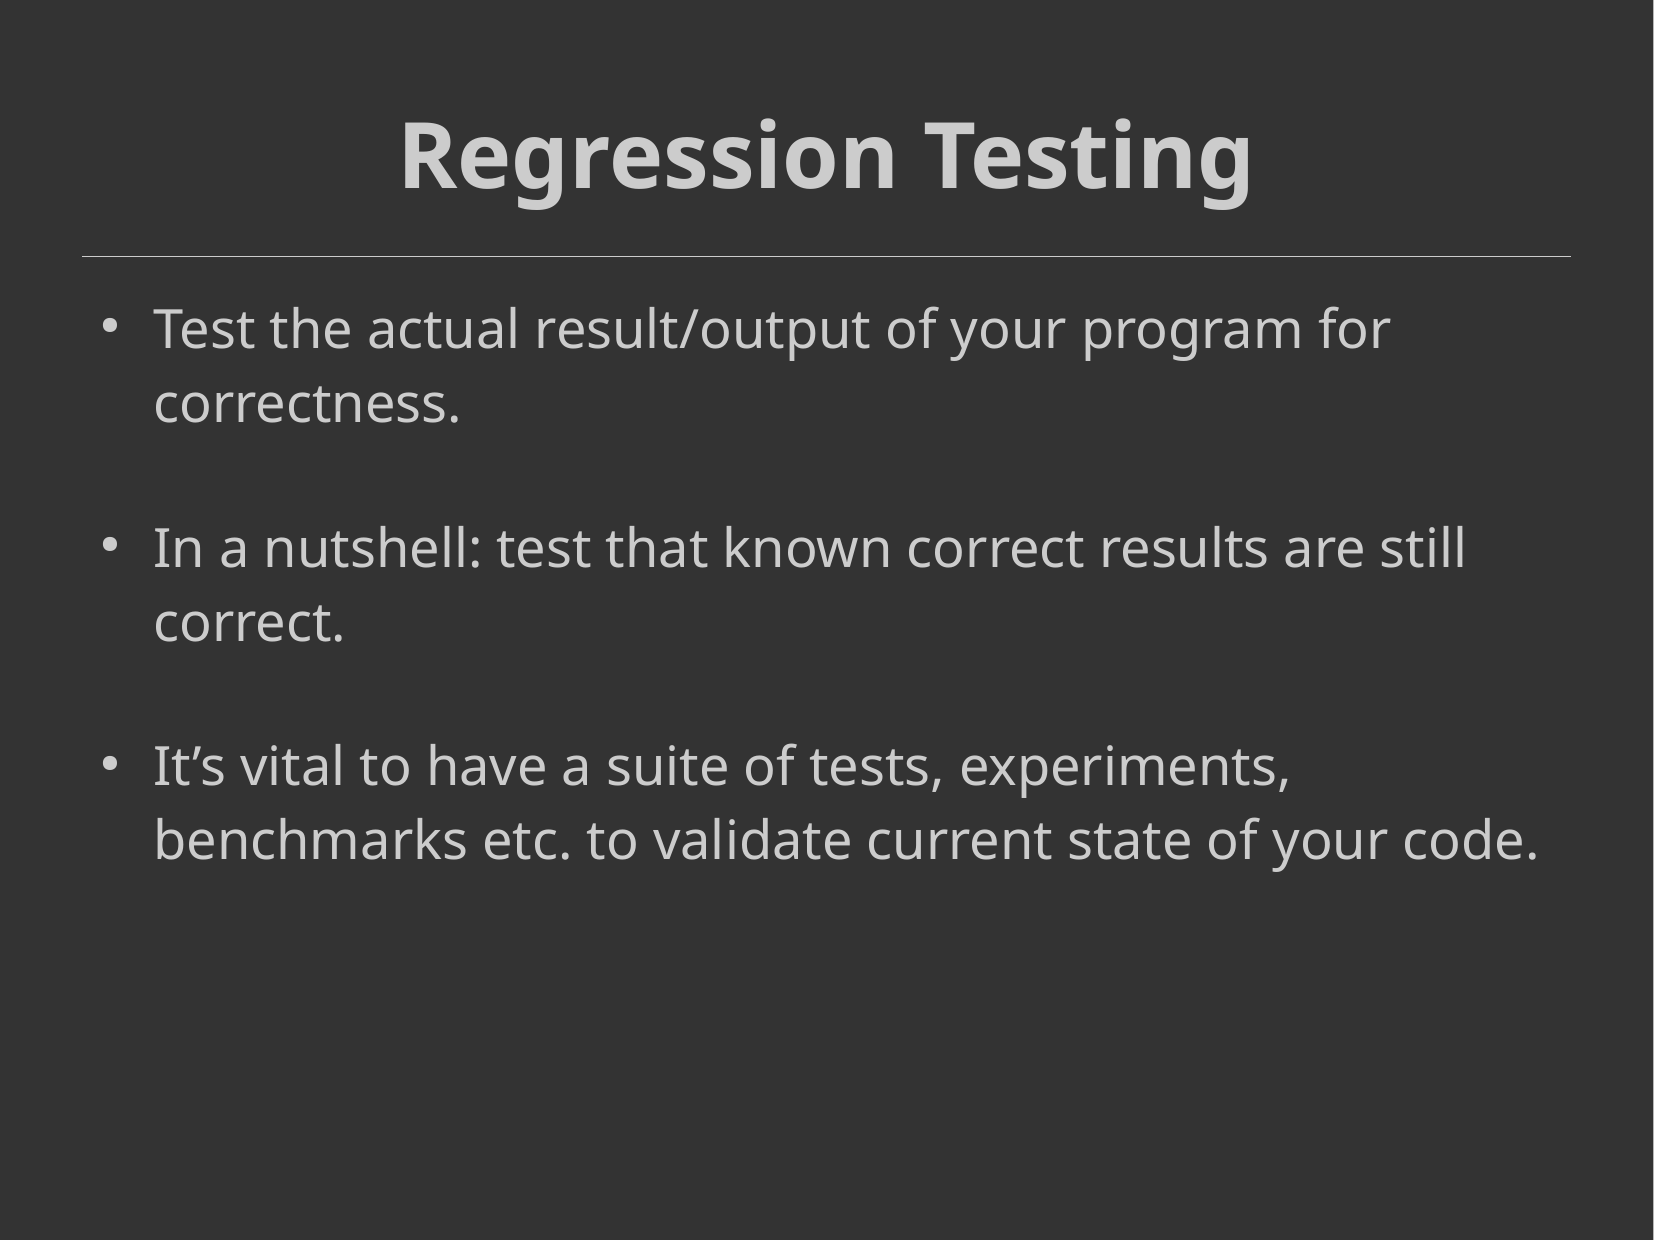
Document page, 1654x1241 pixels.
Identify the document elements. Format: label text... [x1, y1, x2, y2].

list Test the actual result/output of your program for correctness. In a nutshell: test that known correct results are still correct. It’s vital to have a suite of tests, experiments, benchmarks etc. to validate current state of your code. [82, 290, 1571, 1146]
title Regression Testing [82, 49, 1571, 257]
